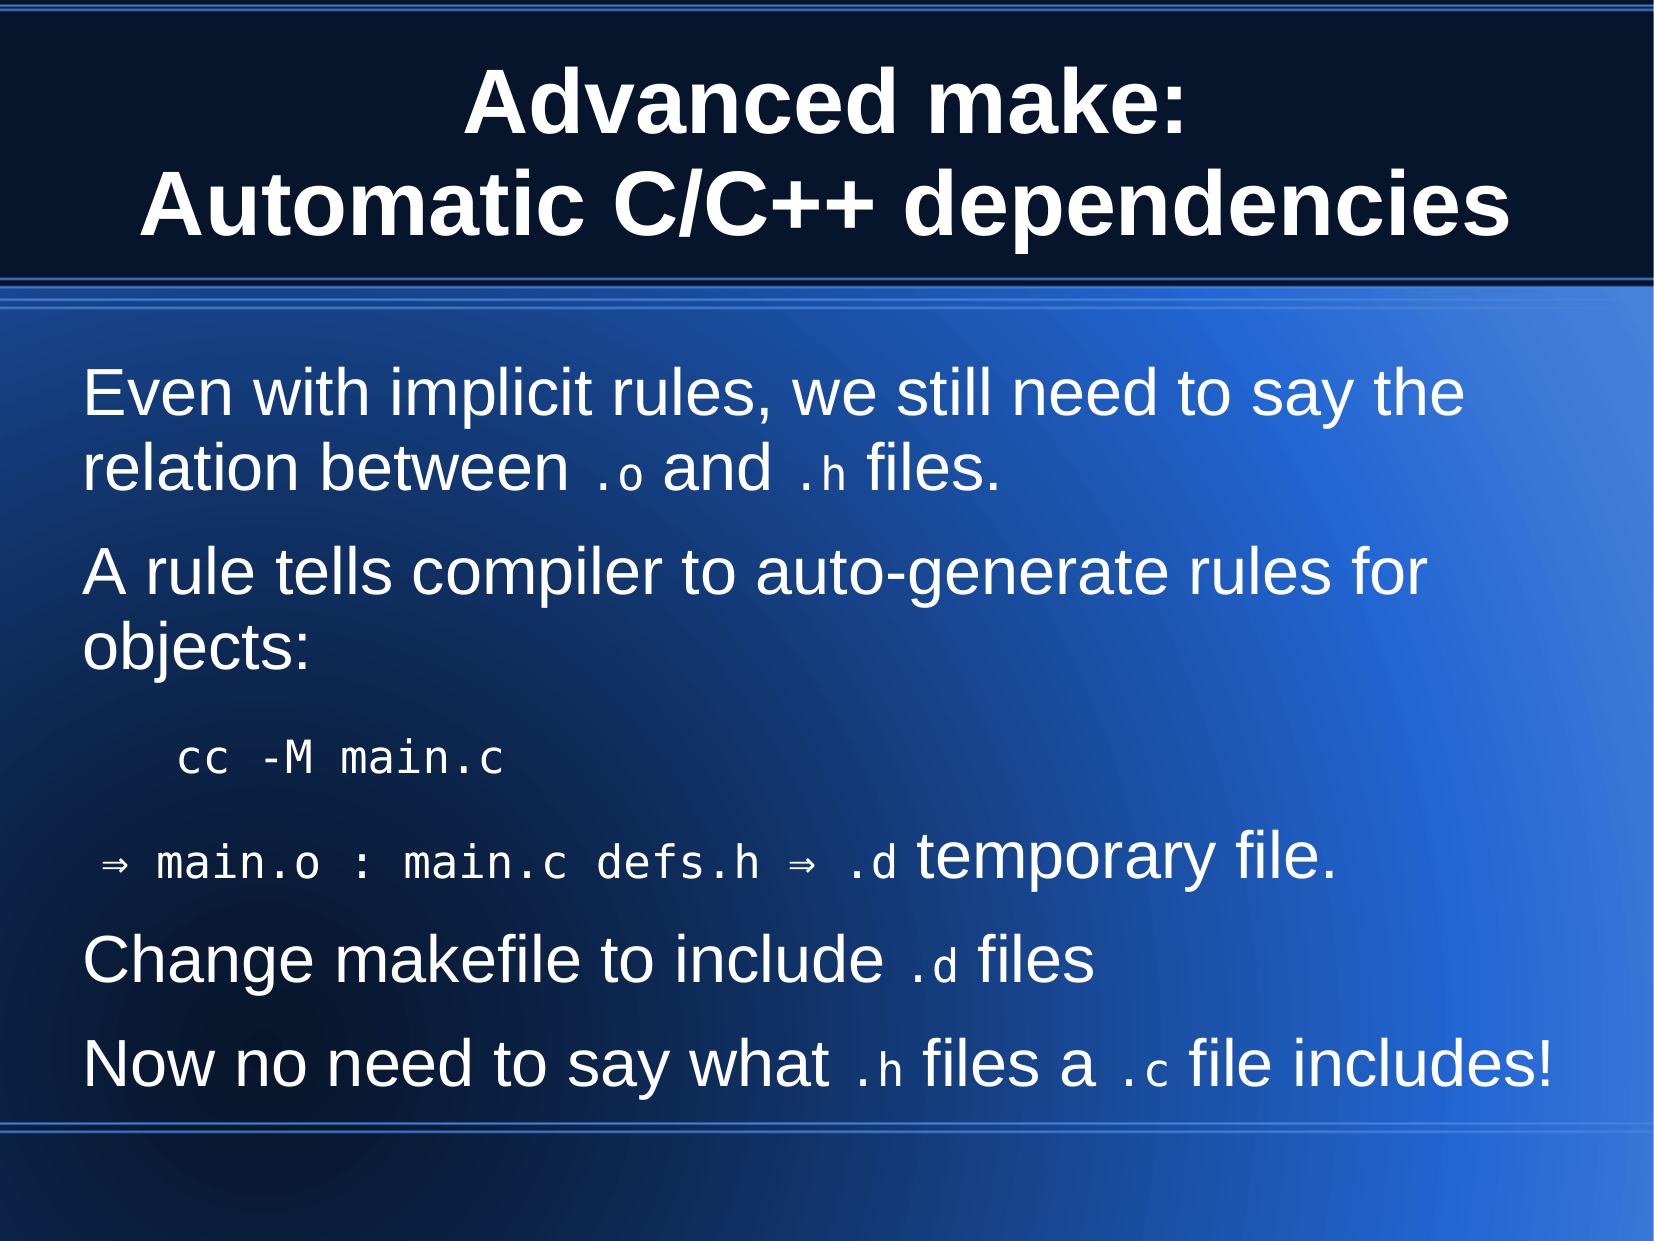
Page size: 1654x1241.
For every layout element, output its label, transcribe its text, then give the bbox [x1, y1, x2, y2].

title Advanced make: Automatic C/C++ dependencies [82, 49, 1571, 257]
picture [0, 0, 1654, 1241]
list Even with implicit rules, we still need to say the relation between .o and .h files. A rule tells compiler to auto-generate rules for objects: cc -M main.c ⇒ main.o : main.c defs.h ⇒ .d temporary file. Change makefile to include .d files Now no need to say what .h files a .c file includes! [82, 355, 1571, 1101]
